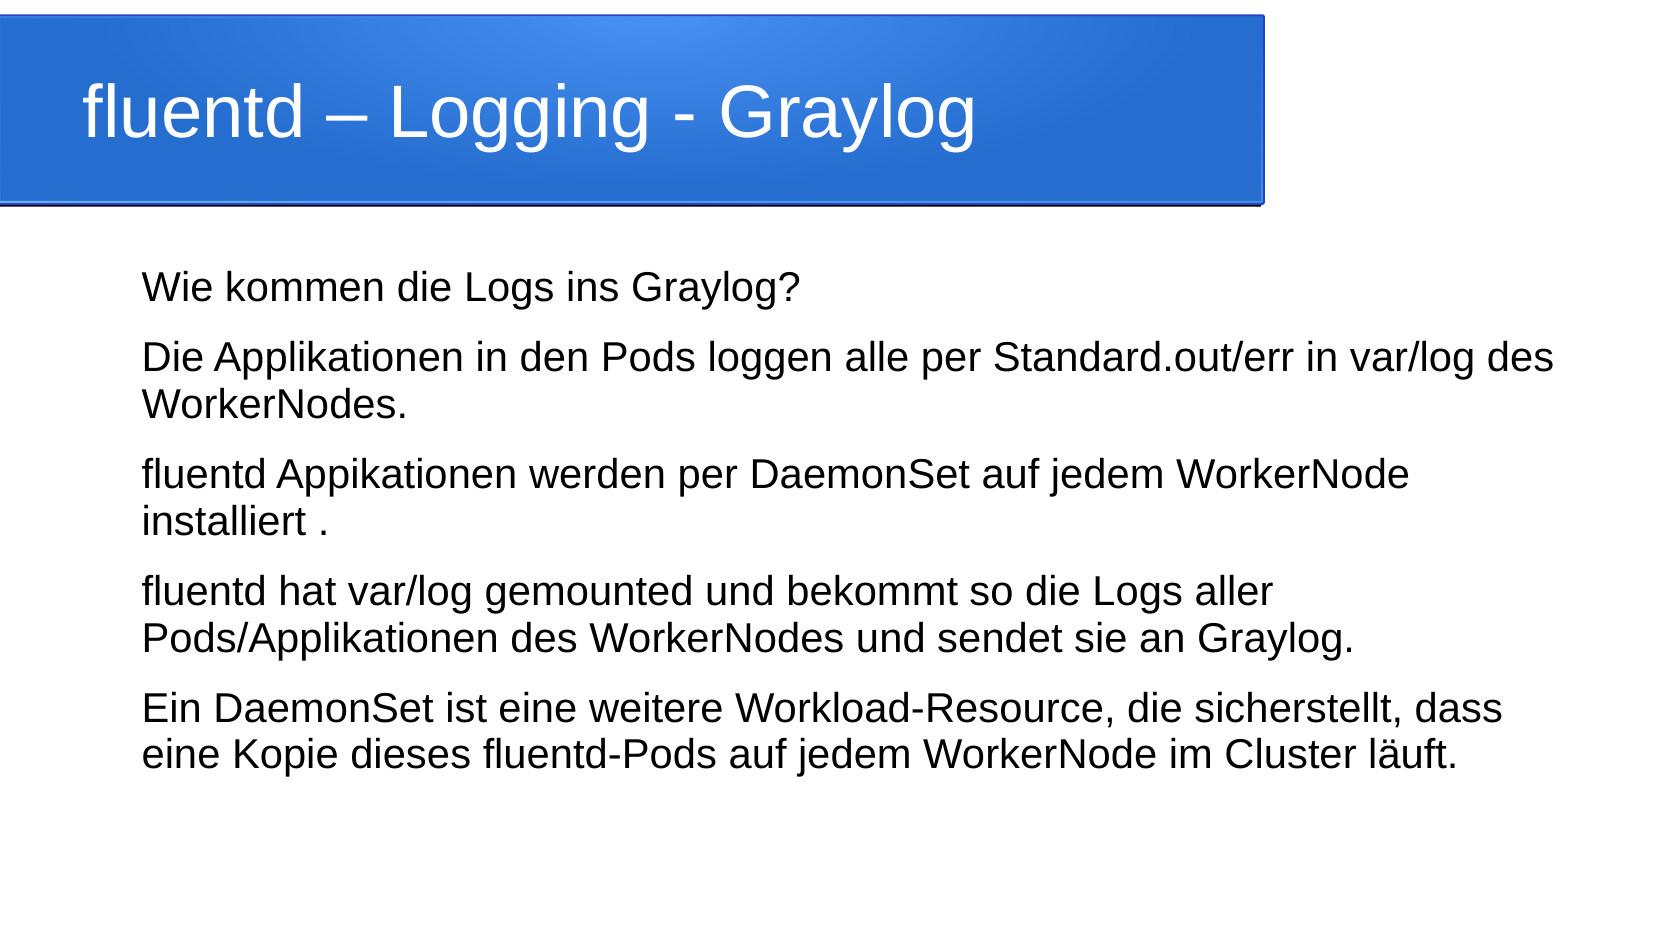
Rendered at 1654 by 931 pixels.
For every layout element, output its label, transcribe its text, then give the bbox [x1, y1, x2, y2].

title fluentd – Logging - Graylog [82, 35, 1235, 189]
list Wie kommen die Logs ins Graylog? Die Applikationen in den Pods loggen alle per Standard.out/err in var/log des WorkerNodes. fluentd Appikationen werden per DaemonSet auf jedem WorkerNode installiert . fluentd hat var/log gemounted und bekommt so die Logs aller Pods/Applikationen des WorkerNodes und sendet sie an Graylog. Ein DaemonSet ist eine weitere Workload-Resource, die sicherstellt, dass eine Kopie dieses fluentd-Pods auf jedem WorkerNode im Cluster läuft. [70, 263, 1560, 804]
